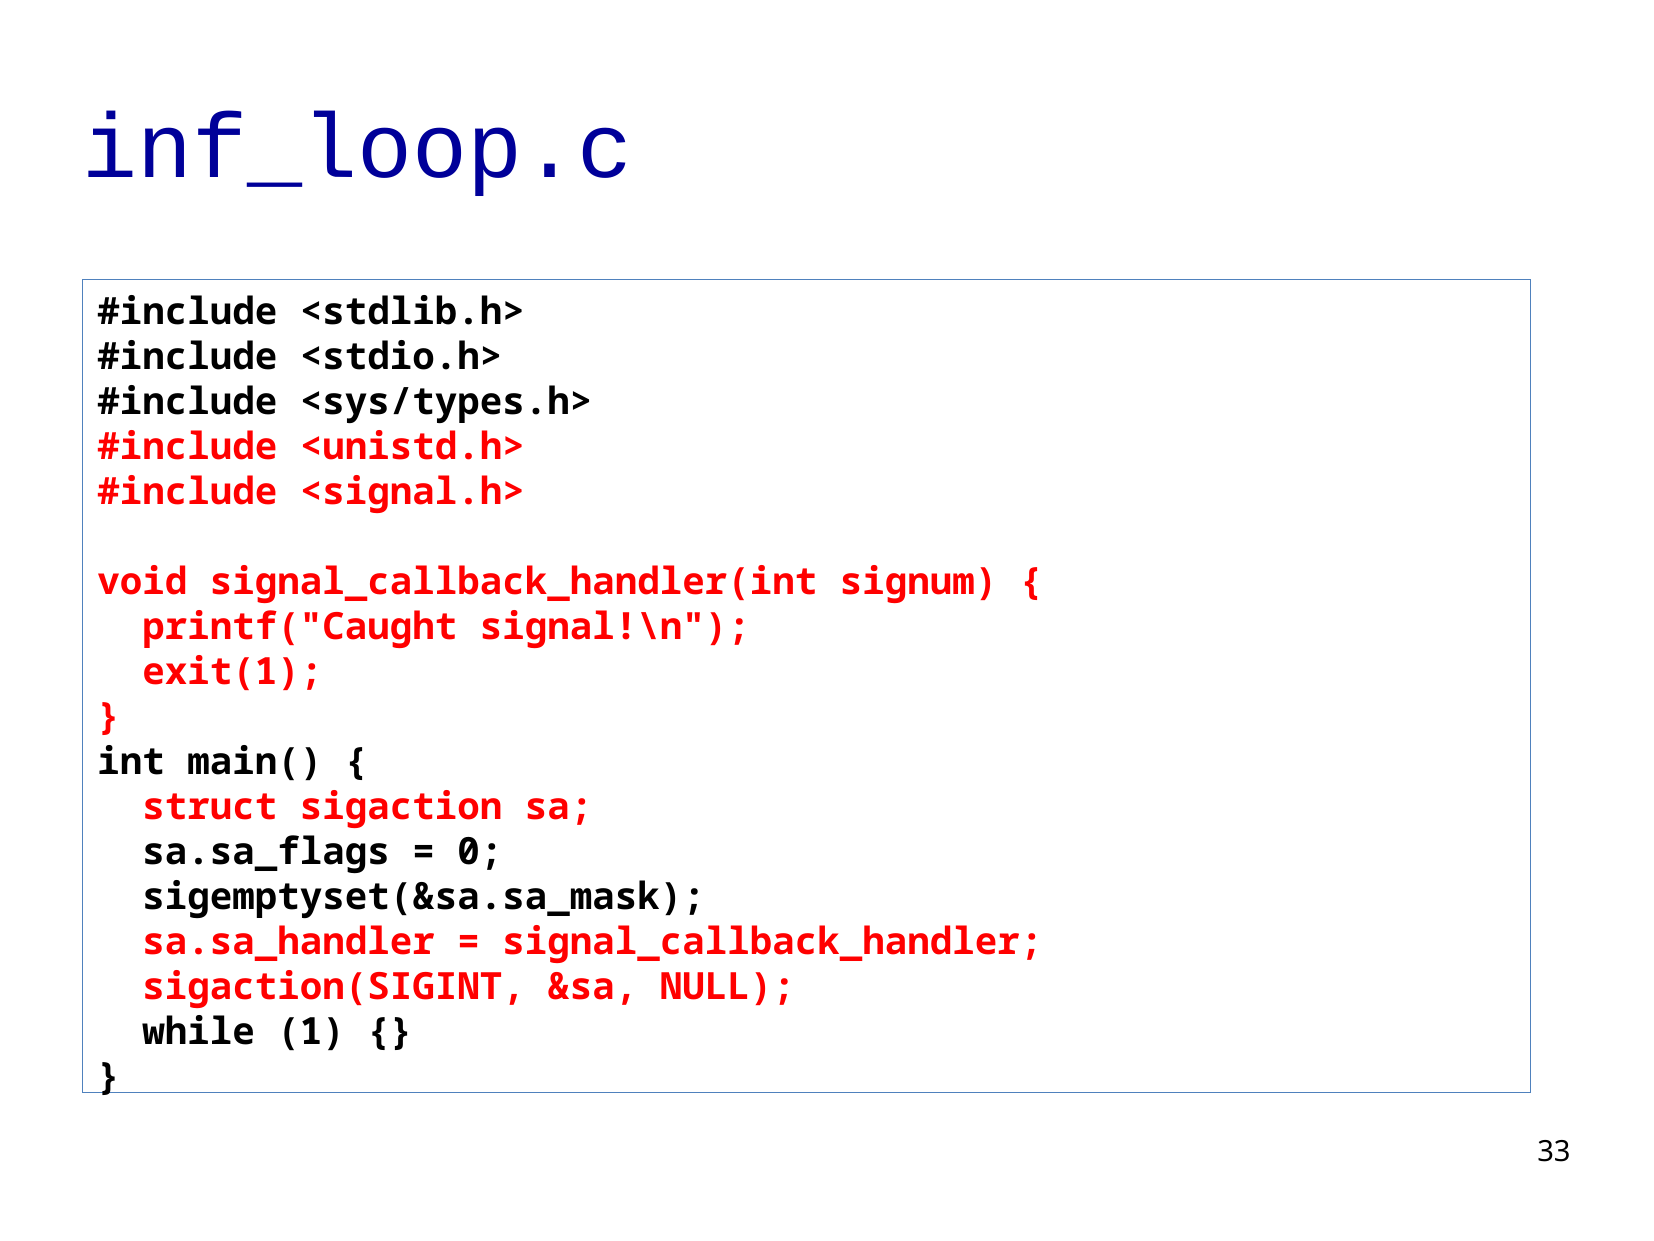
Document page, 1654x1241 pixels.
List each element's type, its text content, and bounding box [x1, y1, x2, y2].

title inf_loop.c [82, 49, 1571, 257]
text_box #include <stdlib.h> #include <stdio.h> #include <sys/types.h> #include <unistd.h> #include <signal.h> void signal_callback_handler(int signum) { printf("Caught signal!\n"); exit(1); } int main() { struct sigaction sa; sa.sa_flags = 0; sigemptyset(&sa.sa_mask); sa.sa_handler = signal_callback_handler; sigaction(SIGINT, &sa, NULL); while (1) {} } [82, 279, 1531, 1093]
